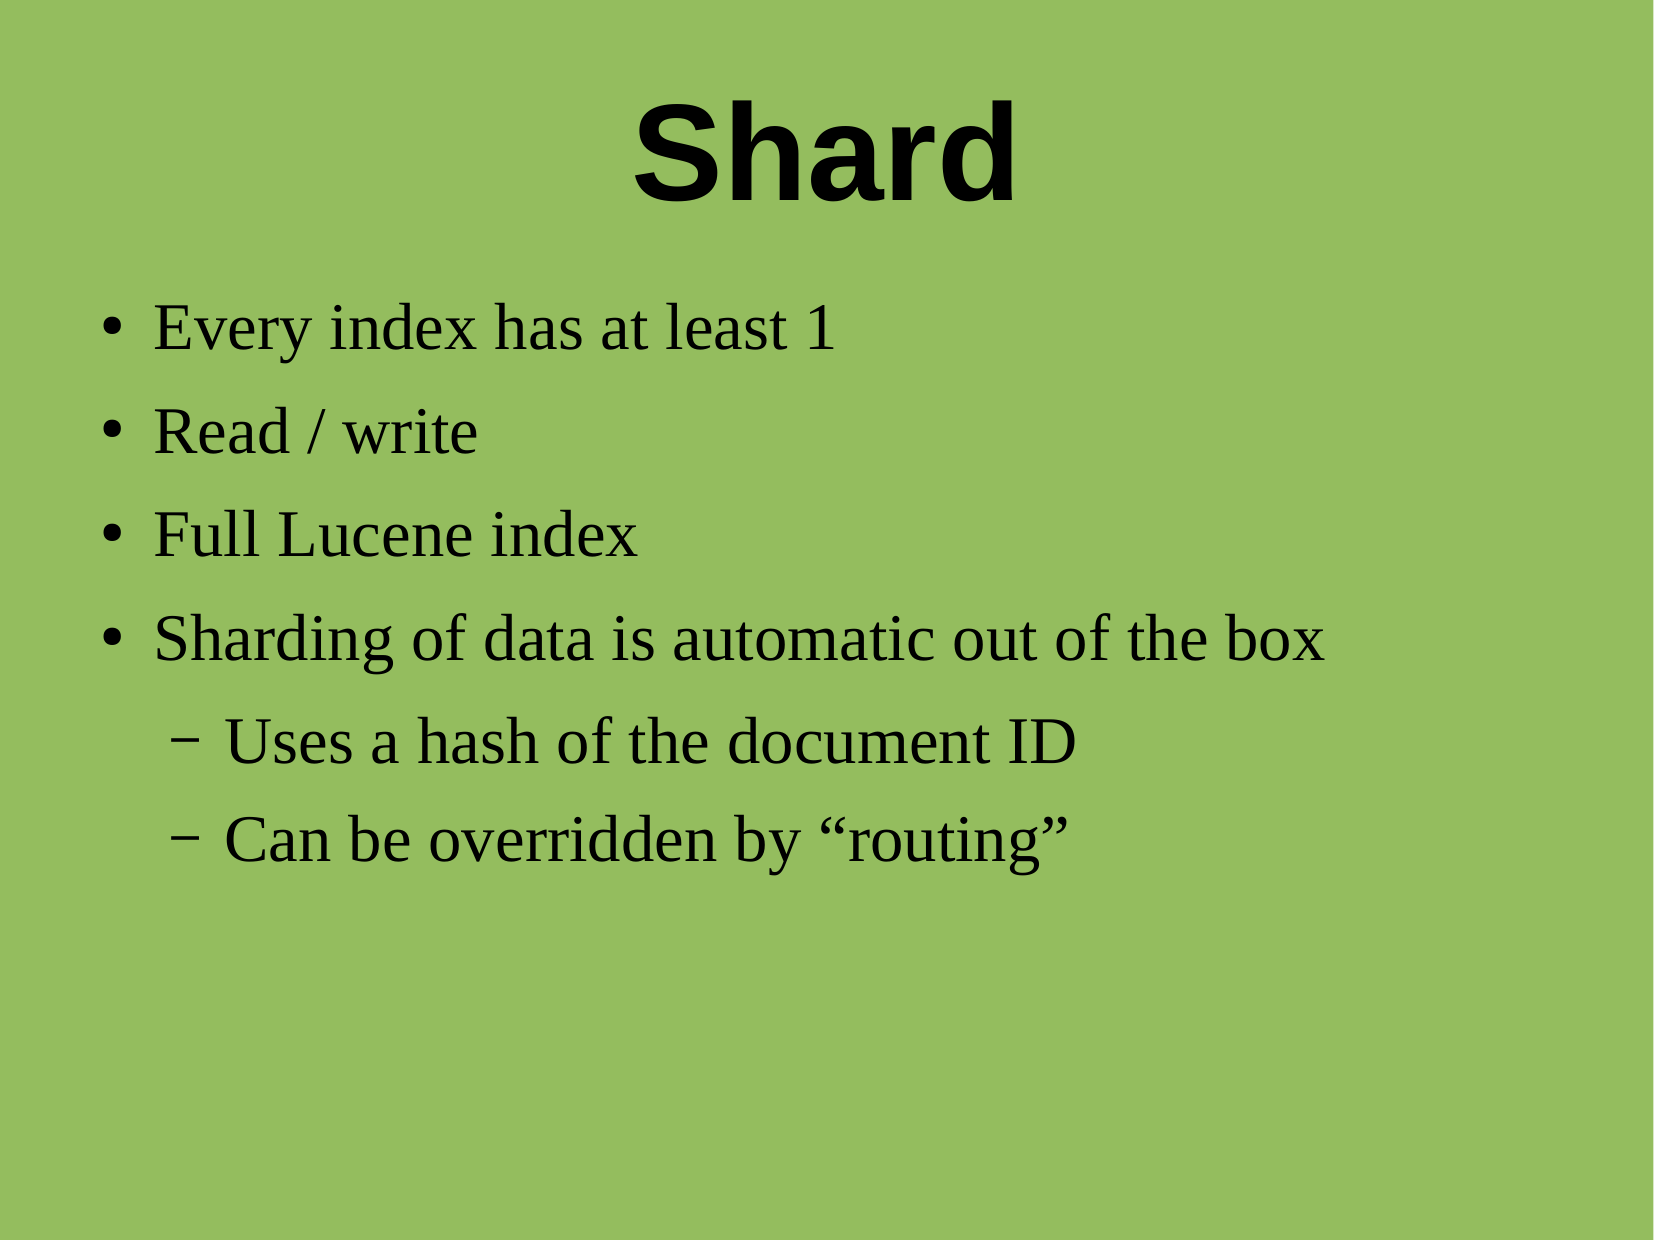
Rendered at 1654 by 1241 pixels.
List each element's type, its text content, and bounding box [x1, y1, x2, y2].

title Shard [82, 49, 1571, 257]
list Every index has at least 1 Read / write Full Lucene index Sharding of data is automatic out of the box Uses a hash of the document ID Can be overridden by “routing” [82, 290, 1571, 1109]
